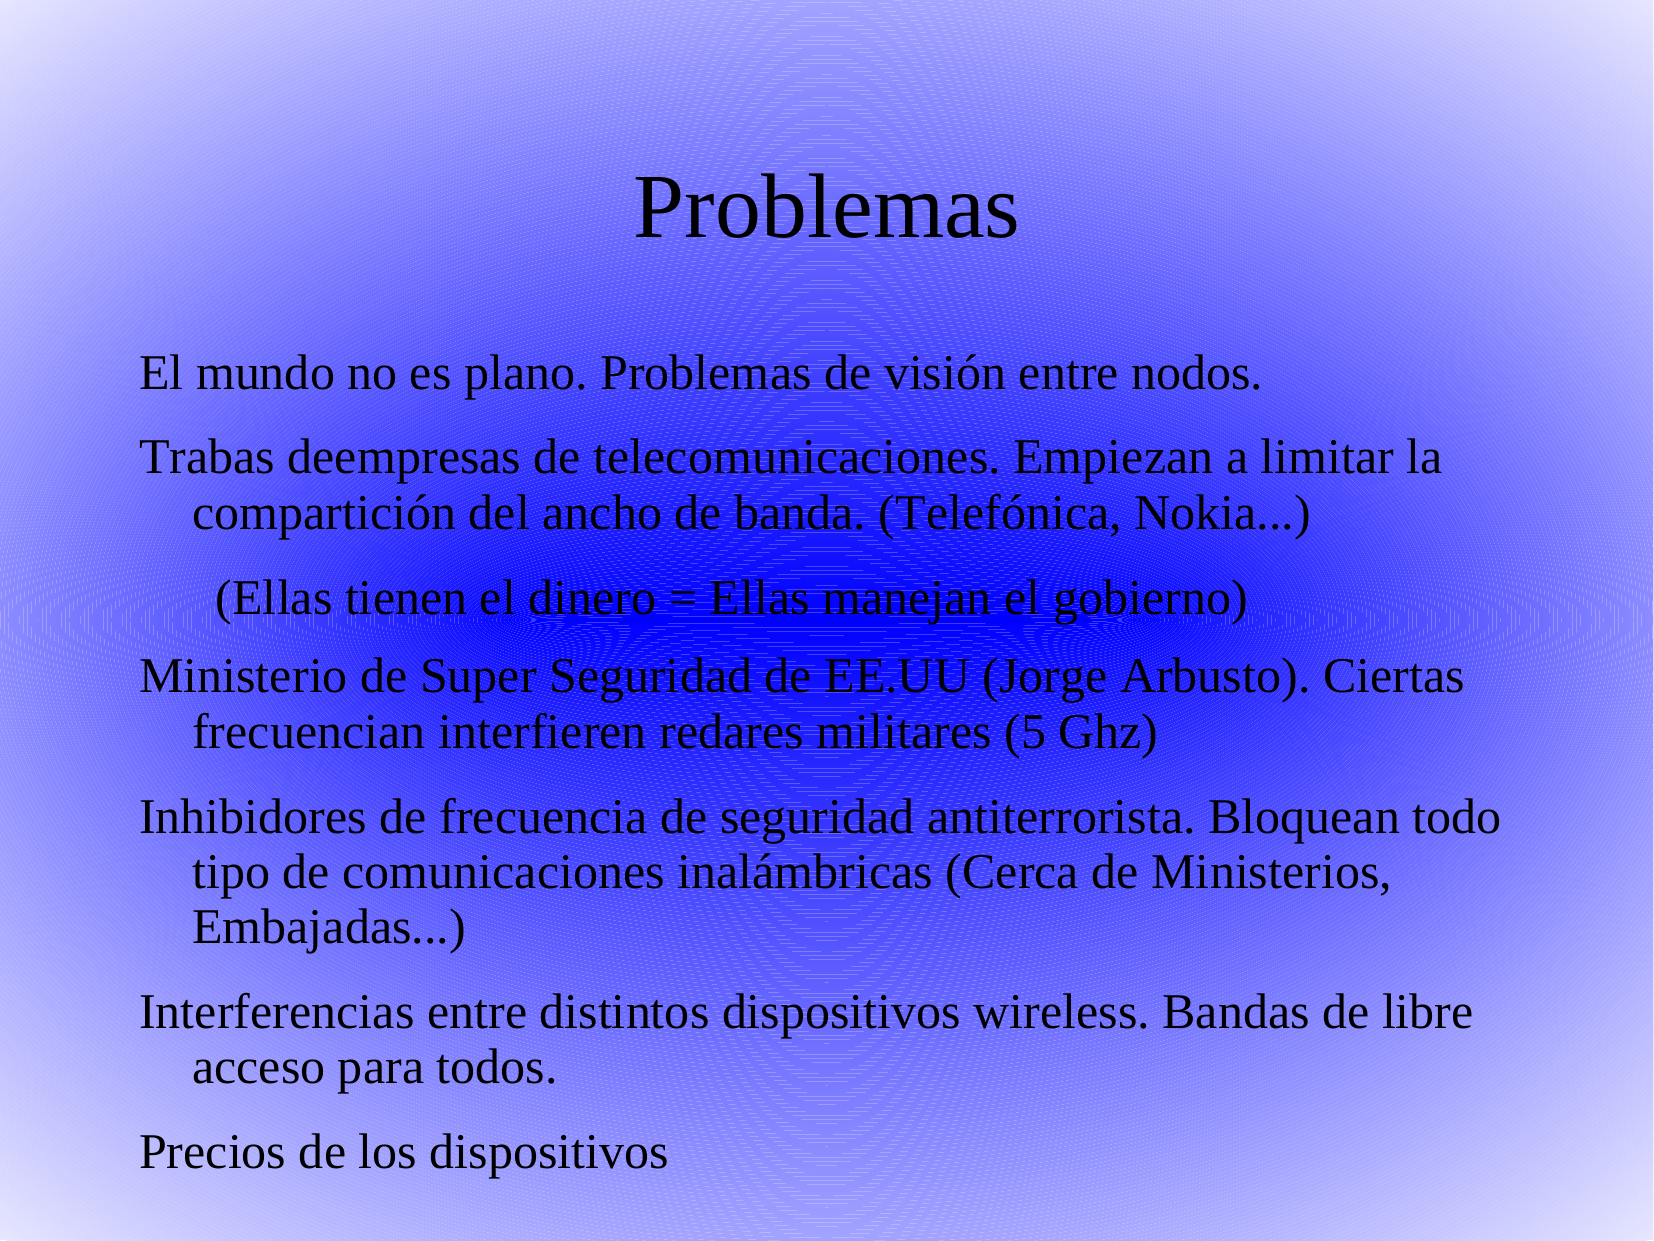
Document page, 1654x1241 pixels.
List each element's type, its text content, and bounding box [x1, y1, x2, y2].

title Problemas [121, 102, 1534, 310]
list El mundo no es plano. Problemas de visión entre nodos. Trabas deempresas de telecomunicaciones. Empiezan a limitar la compartición del ancho de banda. (Telefónica, Nokia...) (Ellas tienen el dinero = Ellas manejan el gobierno) Ministerio de Super Seguridad de EE.UU (Jorge Arbusto). Ciertas frecuencian interfieren redares militares (5 Ghz) Inhibidores de frecuencia de seguridad antiterrorista. Bloquean todo tipo de comunicaciones inalámbricas (Cerca de Ministerios, Embajadas...) Interferencias entre distintos dispositivos wireless. Bandas de libre acceso para todos. Precios de los dispositivos [121, 344, 1534, 1241]
